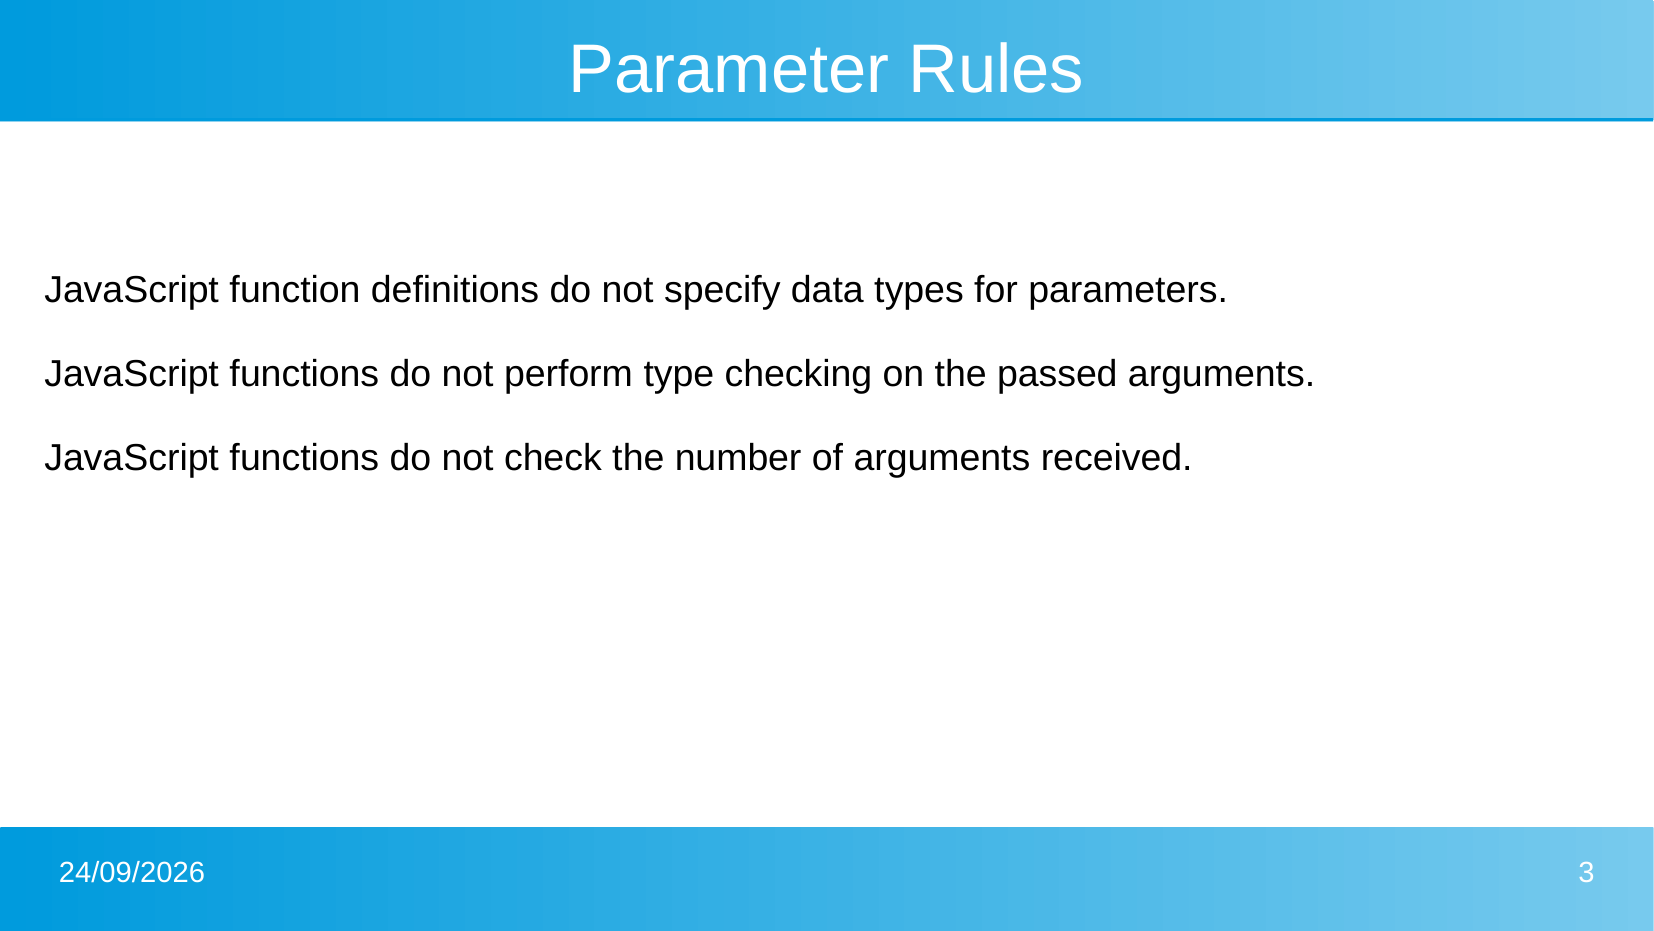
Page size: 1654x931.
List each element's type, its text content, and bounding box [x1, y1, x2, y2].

text_box JavaScript function definitions do not specify data types for parameters. JavaScript functions do not perform type checking on the passed arguments. JavaScript functions do not check the number of arguments received. [29, 177, 1536, 486]
title Parameter Rules [59, 29, 1595, 108]
